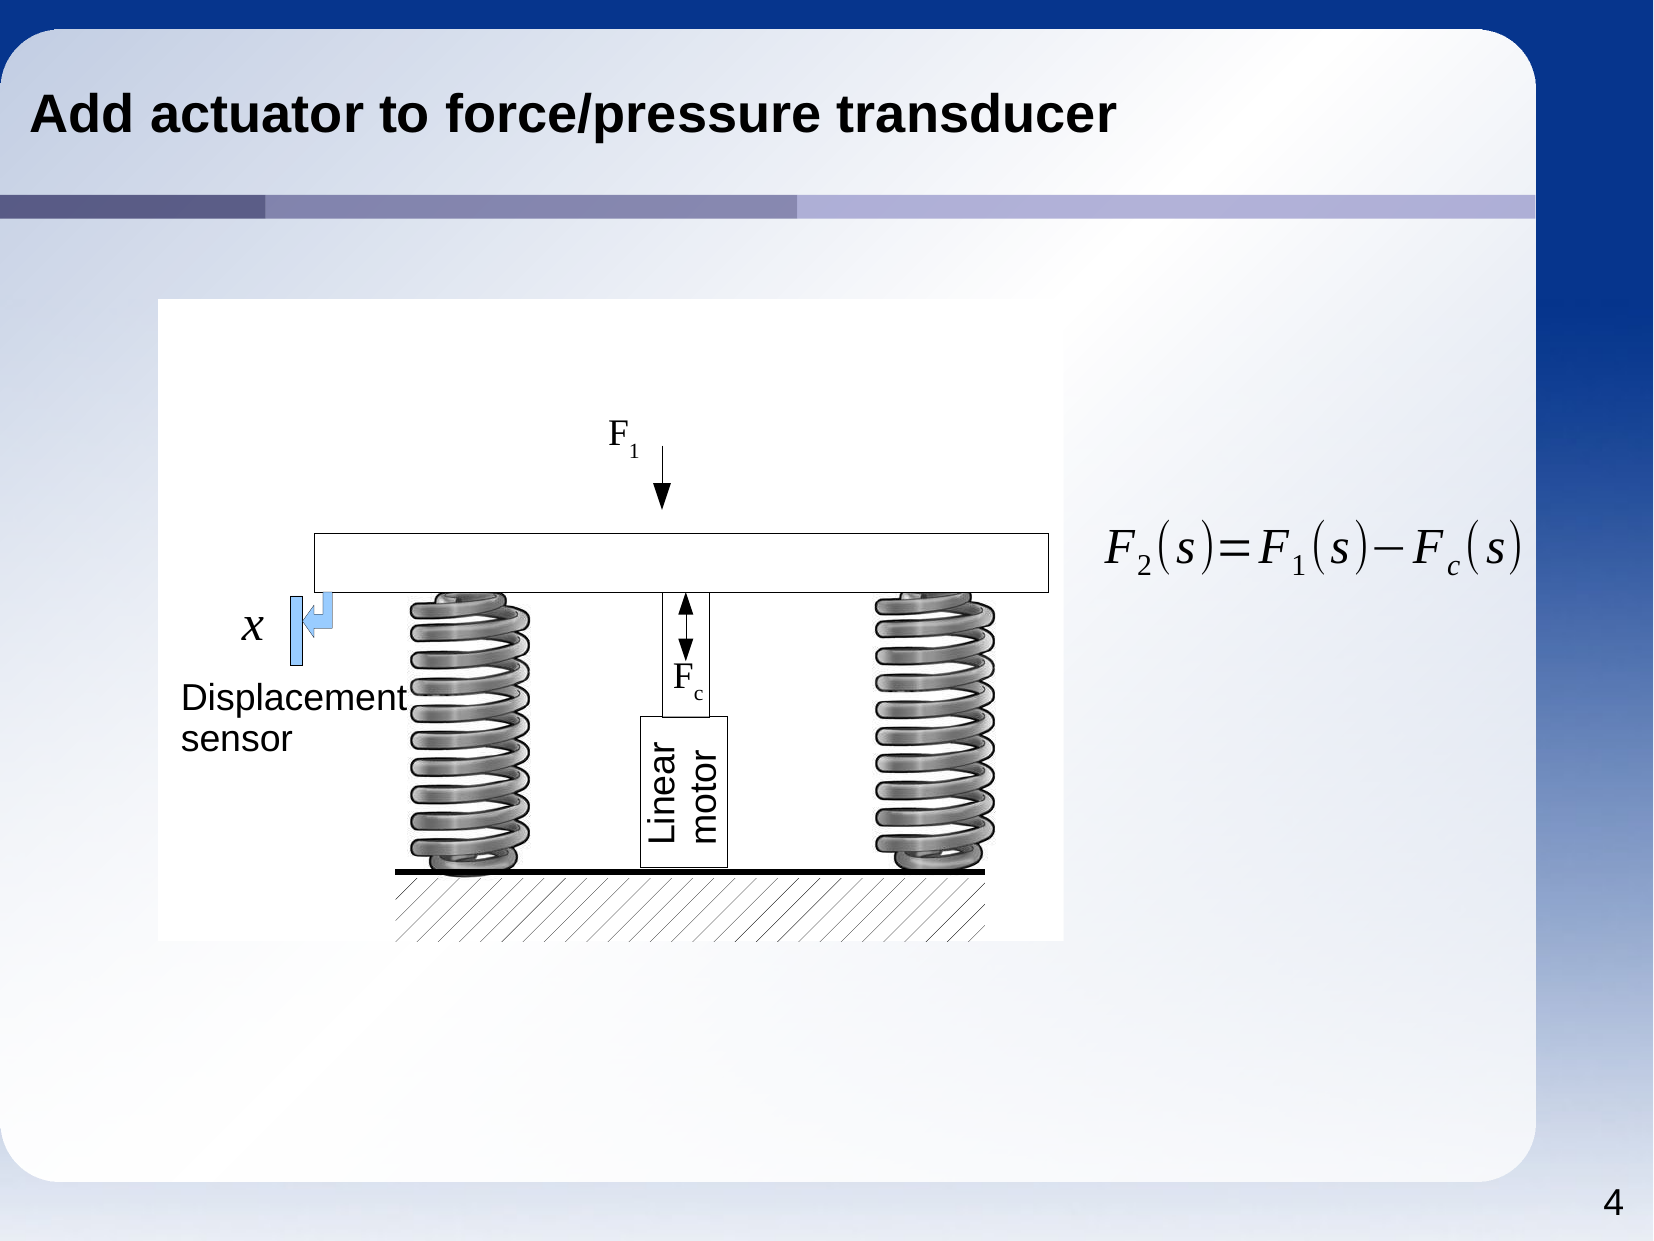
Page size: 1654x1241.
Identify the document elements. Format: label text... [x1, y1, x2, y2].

chart [158, 299, 1064, 942]
chart [1095, 517, 1531, 582]
picture [0, 0, 1654, 1241]
title Add actuator to force/pressure transducer [29, 49, 1506, 178]
